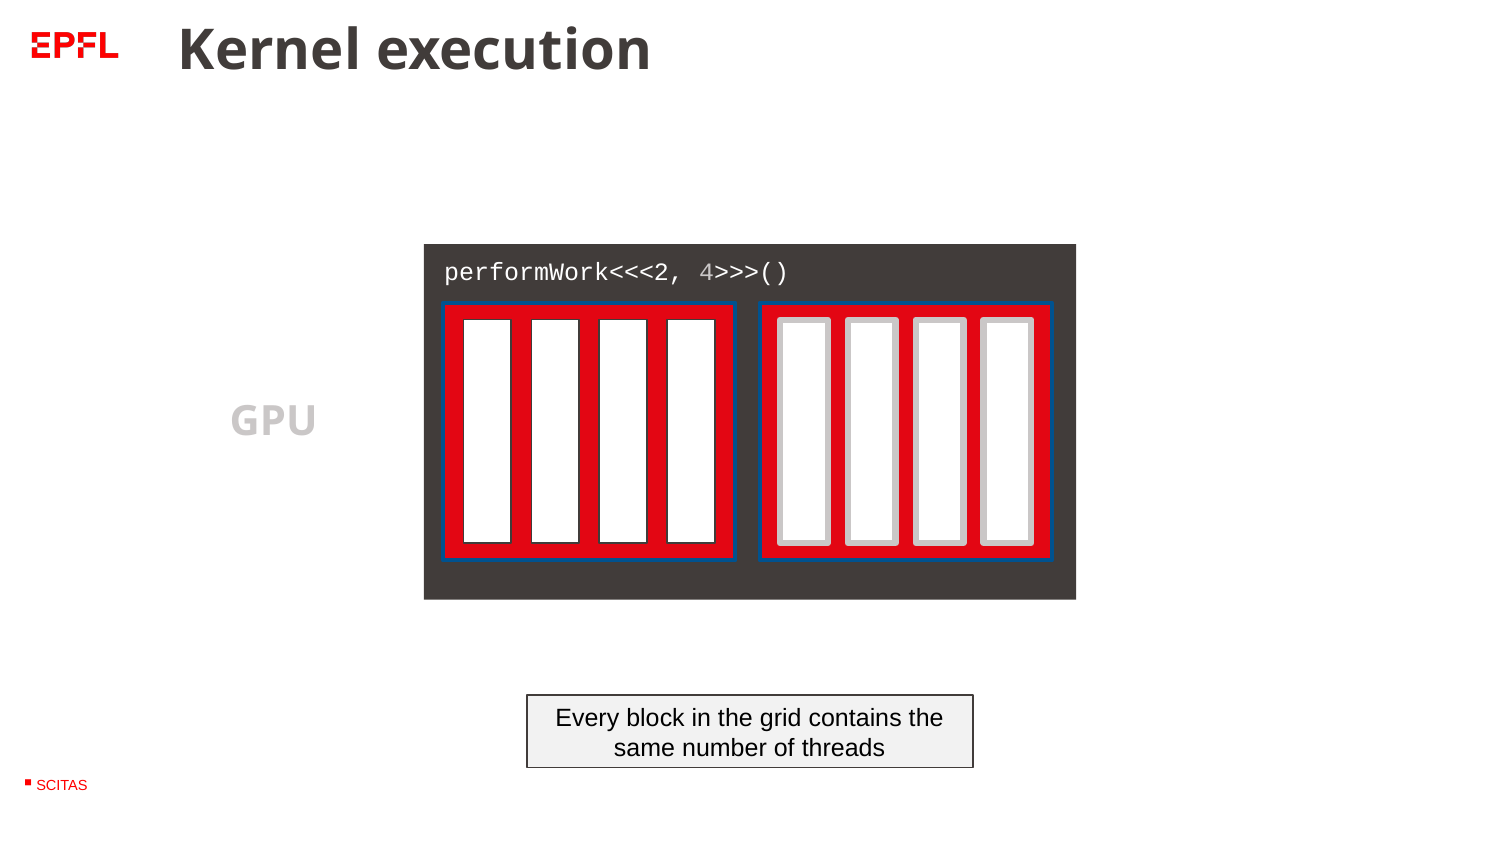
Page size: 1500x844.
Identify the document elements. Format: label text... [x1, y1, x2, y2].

text_box GPU [217, 392, 339, 451]
text_box performWork<<<2, 4>>>() [431, 249, 815, 292]
picture [21, 21, 129, 69]
title Kernel execution [148, 21, 1424, 198]
text_box Every block in the grid contains the same number of threads [526, 694, 973, 768]
text_box [423, 244, 1077, 600]
